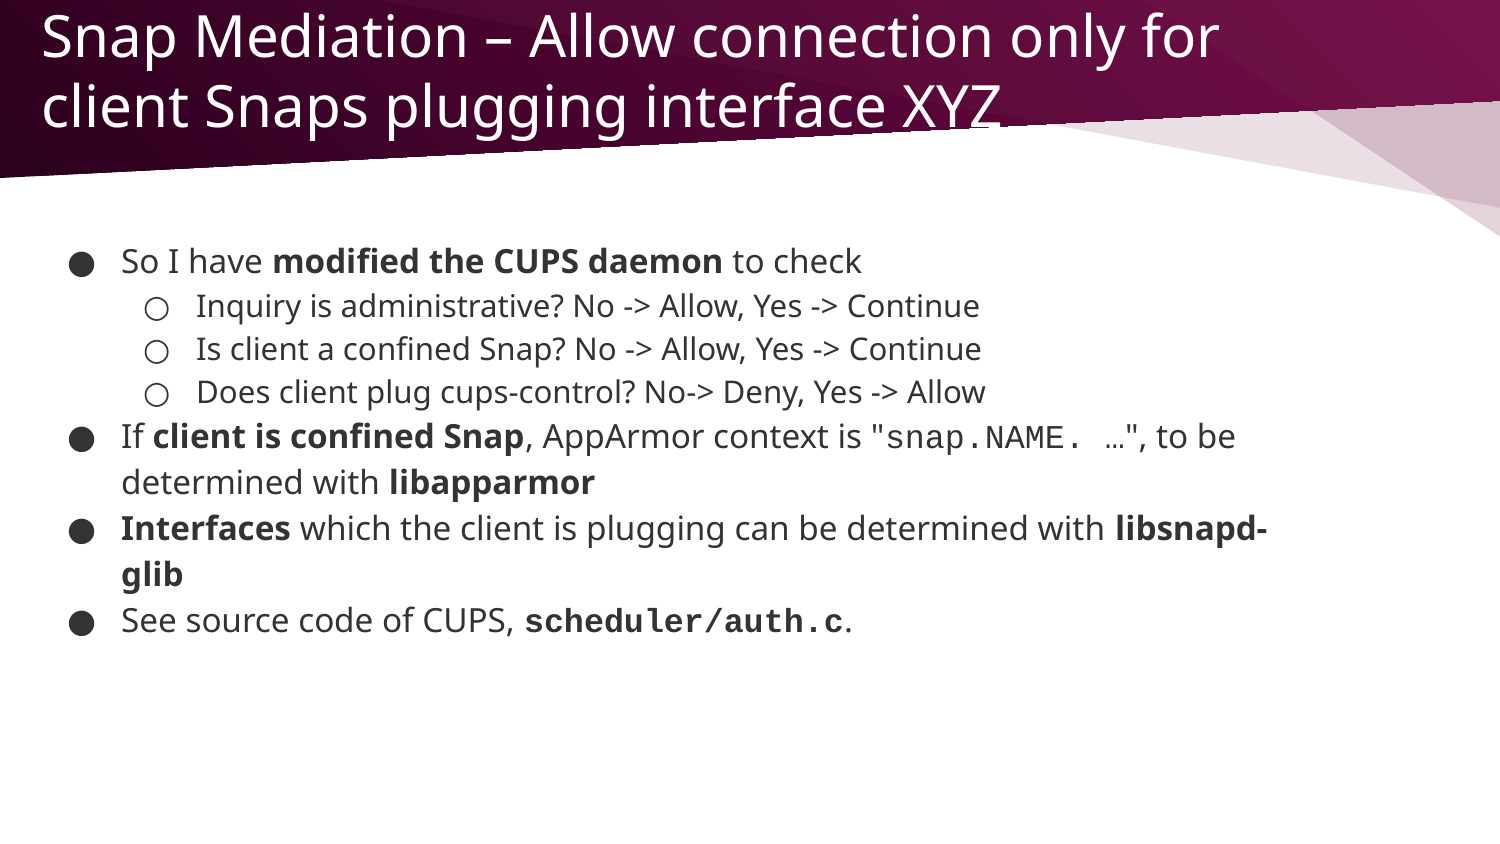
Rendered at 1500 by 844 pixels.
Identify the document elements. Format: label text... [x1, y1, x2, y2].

title Snap Mediation – Allow connection only for client Snaps plugging interface XYZ [41, 5, 1336, 134]
list So I have modified the CUPS daemon to check Inquiry is administrative? No -> Allow, Yes -> Continue Is client a confined Snap? No -> Allow, Yes -> Continue Does client plug cups-control? No-> Deny, Yes -> Allow If client is confined Snap, AppArmor context is "snap.NAME. …", to be determined with libapparmor Interfaces which the client is plugging can be determined with libsnapd-glib See source code of CUPS, scheduler/auth.c. [35, 229, 1324, 789]
